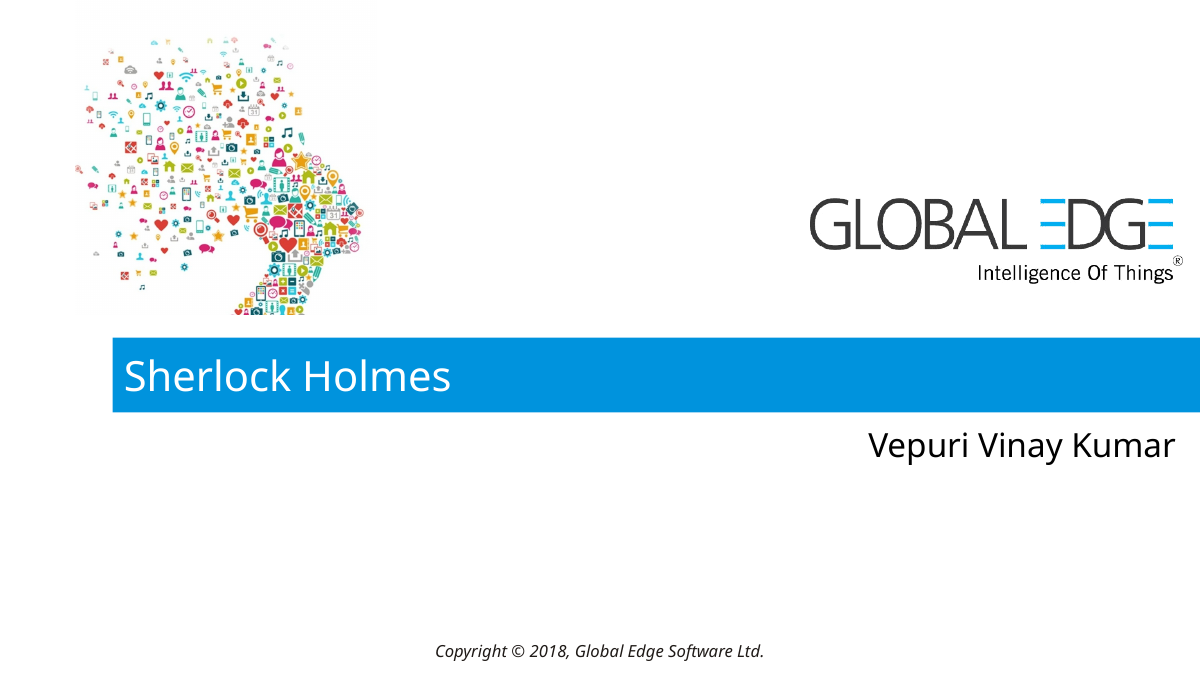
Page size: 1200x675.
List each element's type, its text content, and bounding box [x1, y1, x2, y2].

title Sherlock Holmes [112, 337, 1200, 413]
picture [75, 0, 377, 315]
picture [756, 143, 1194, 337]
list Vepuri Vinay Kumar [325, 412, 1188, 475]
